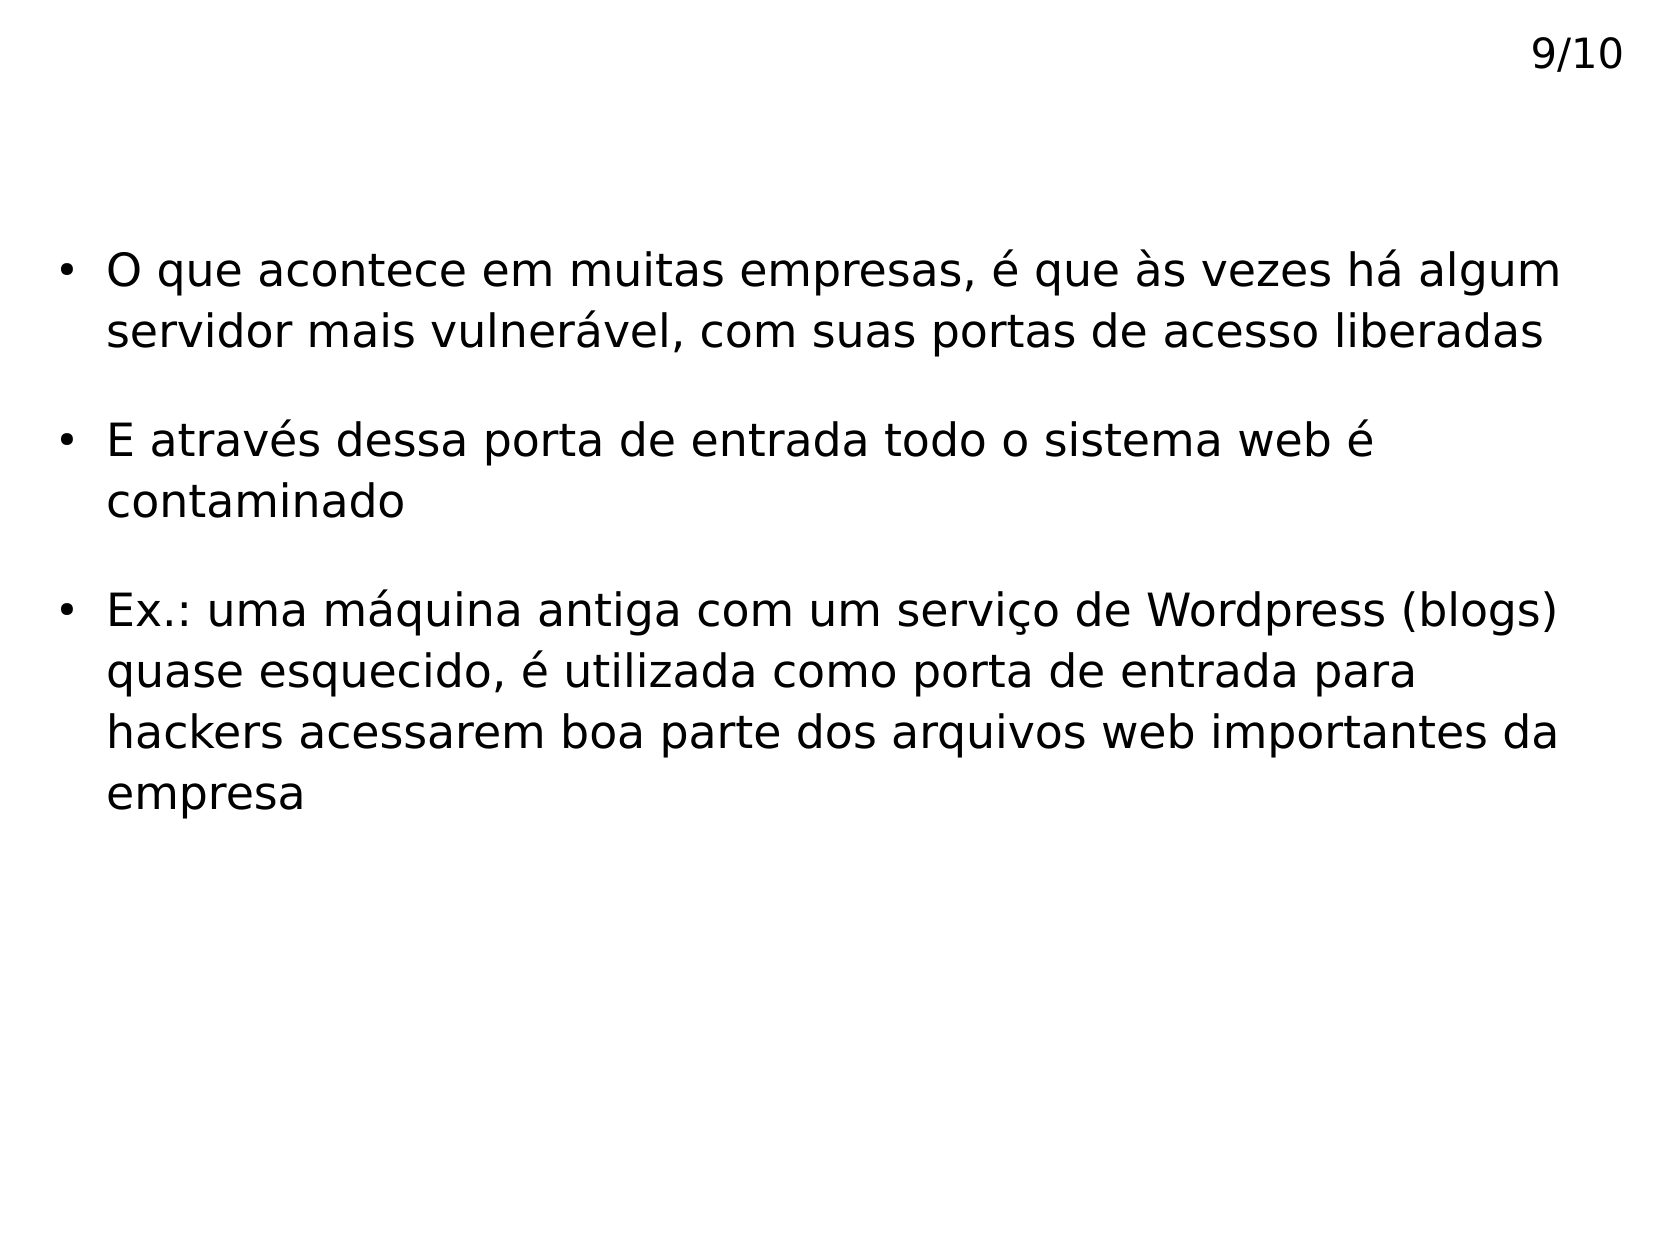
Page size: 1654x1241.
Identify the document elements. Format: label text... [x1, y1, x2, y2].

list O que acontece em muitas empresas, é que às vezes há algum servidor mais vulnerável, com suas portas de acesso liberadas E através dessa porta de entrada todo o sistema web é contaminado Ex.: uma máquina antiga com um serviço de Wordpress (blogs) quase esquecido, é utilizada como porta de entrada para hackers acessarem boa parte dos arquivos web importantes da empresa [59, 236, 1595, 1211]
